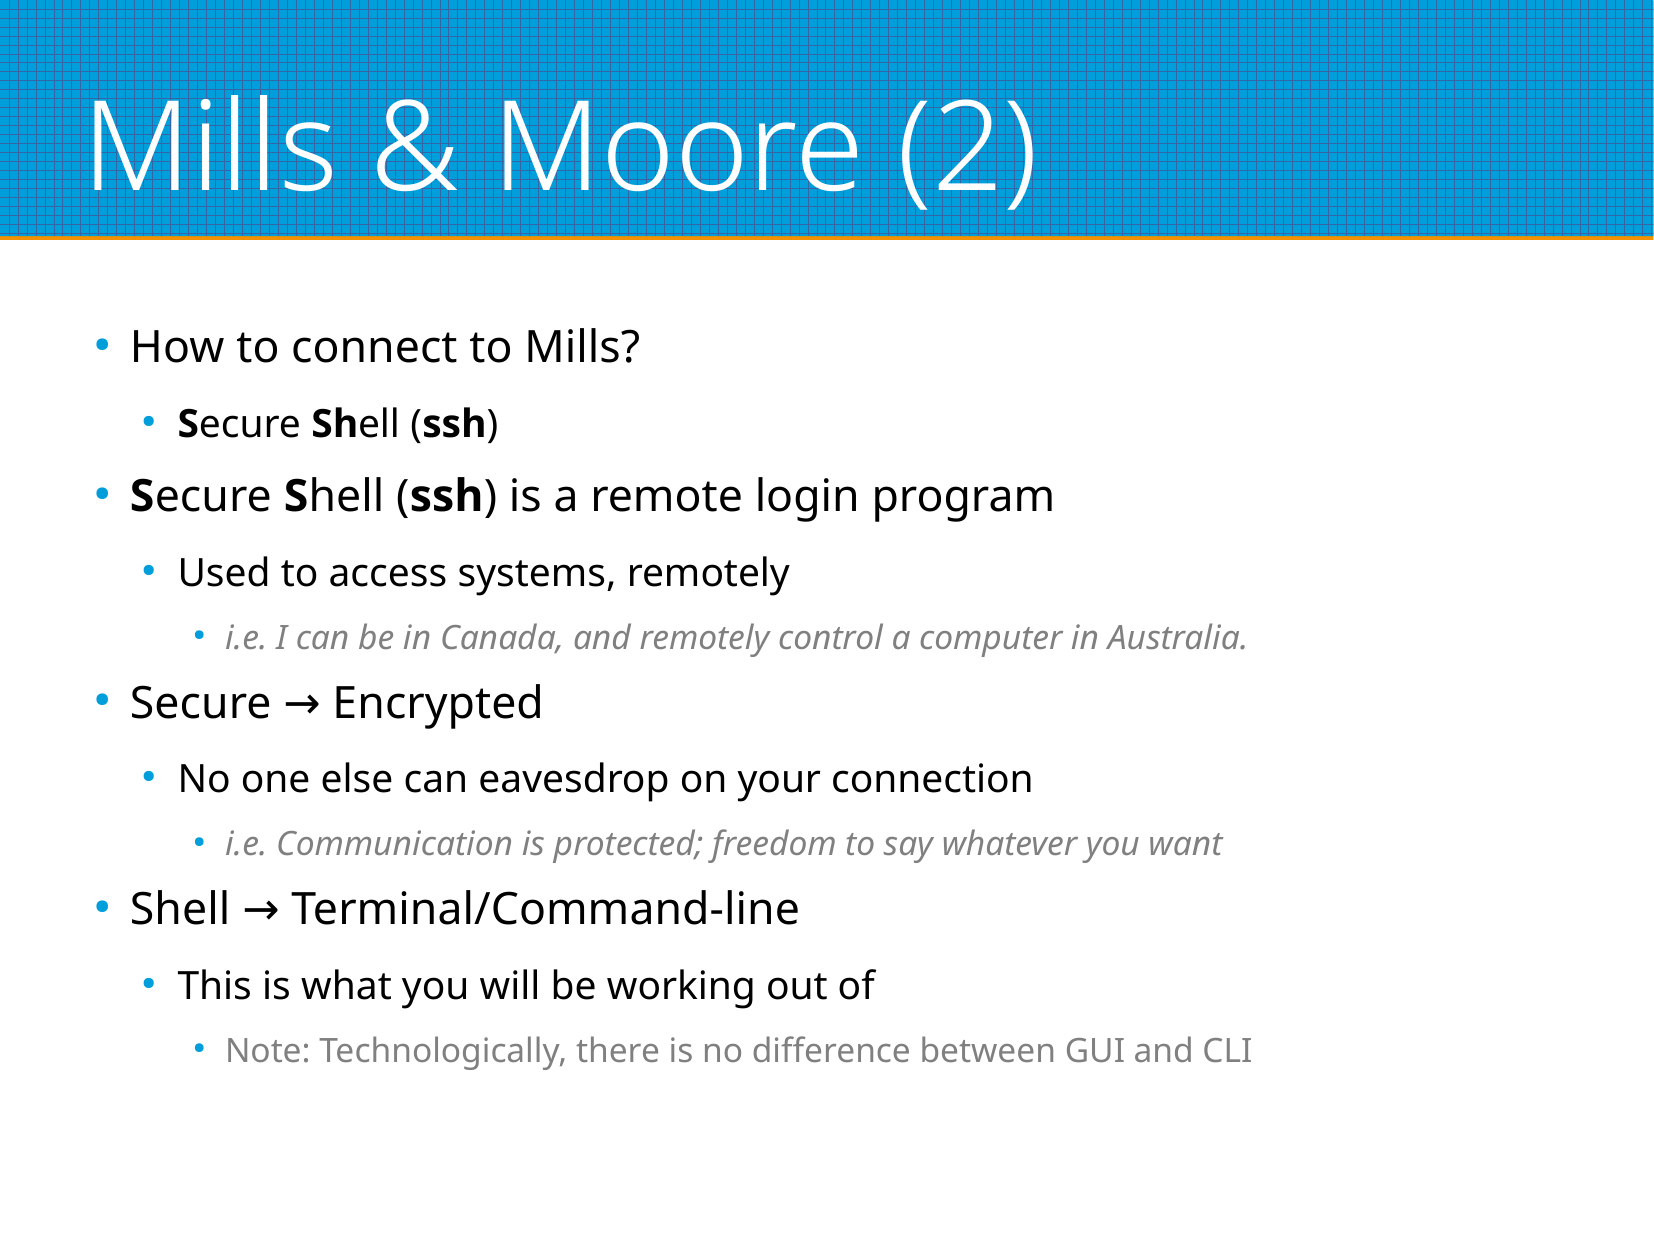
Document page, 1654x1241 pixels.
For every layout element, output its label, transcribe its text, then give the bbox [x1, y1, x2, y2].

title Mills & Moore (2) [82, 19, 1571, 227]
list How to connect to Mills? Secure Shell (ssh) Secure Shell (ssh) is a remote login program Used to access systems, remotely i.e. I can be in Canada, and remotely control a computer in Australia. Secure → Encrypted No one else can eavesdrop on your connection i.e. Communication is protected; freedom to say whatever you want Shell → Terminal/Command-line This is what you will be working out of Note: Technologically, there is no difference between GUI and CLI [82, 314, 1563, 1081]
